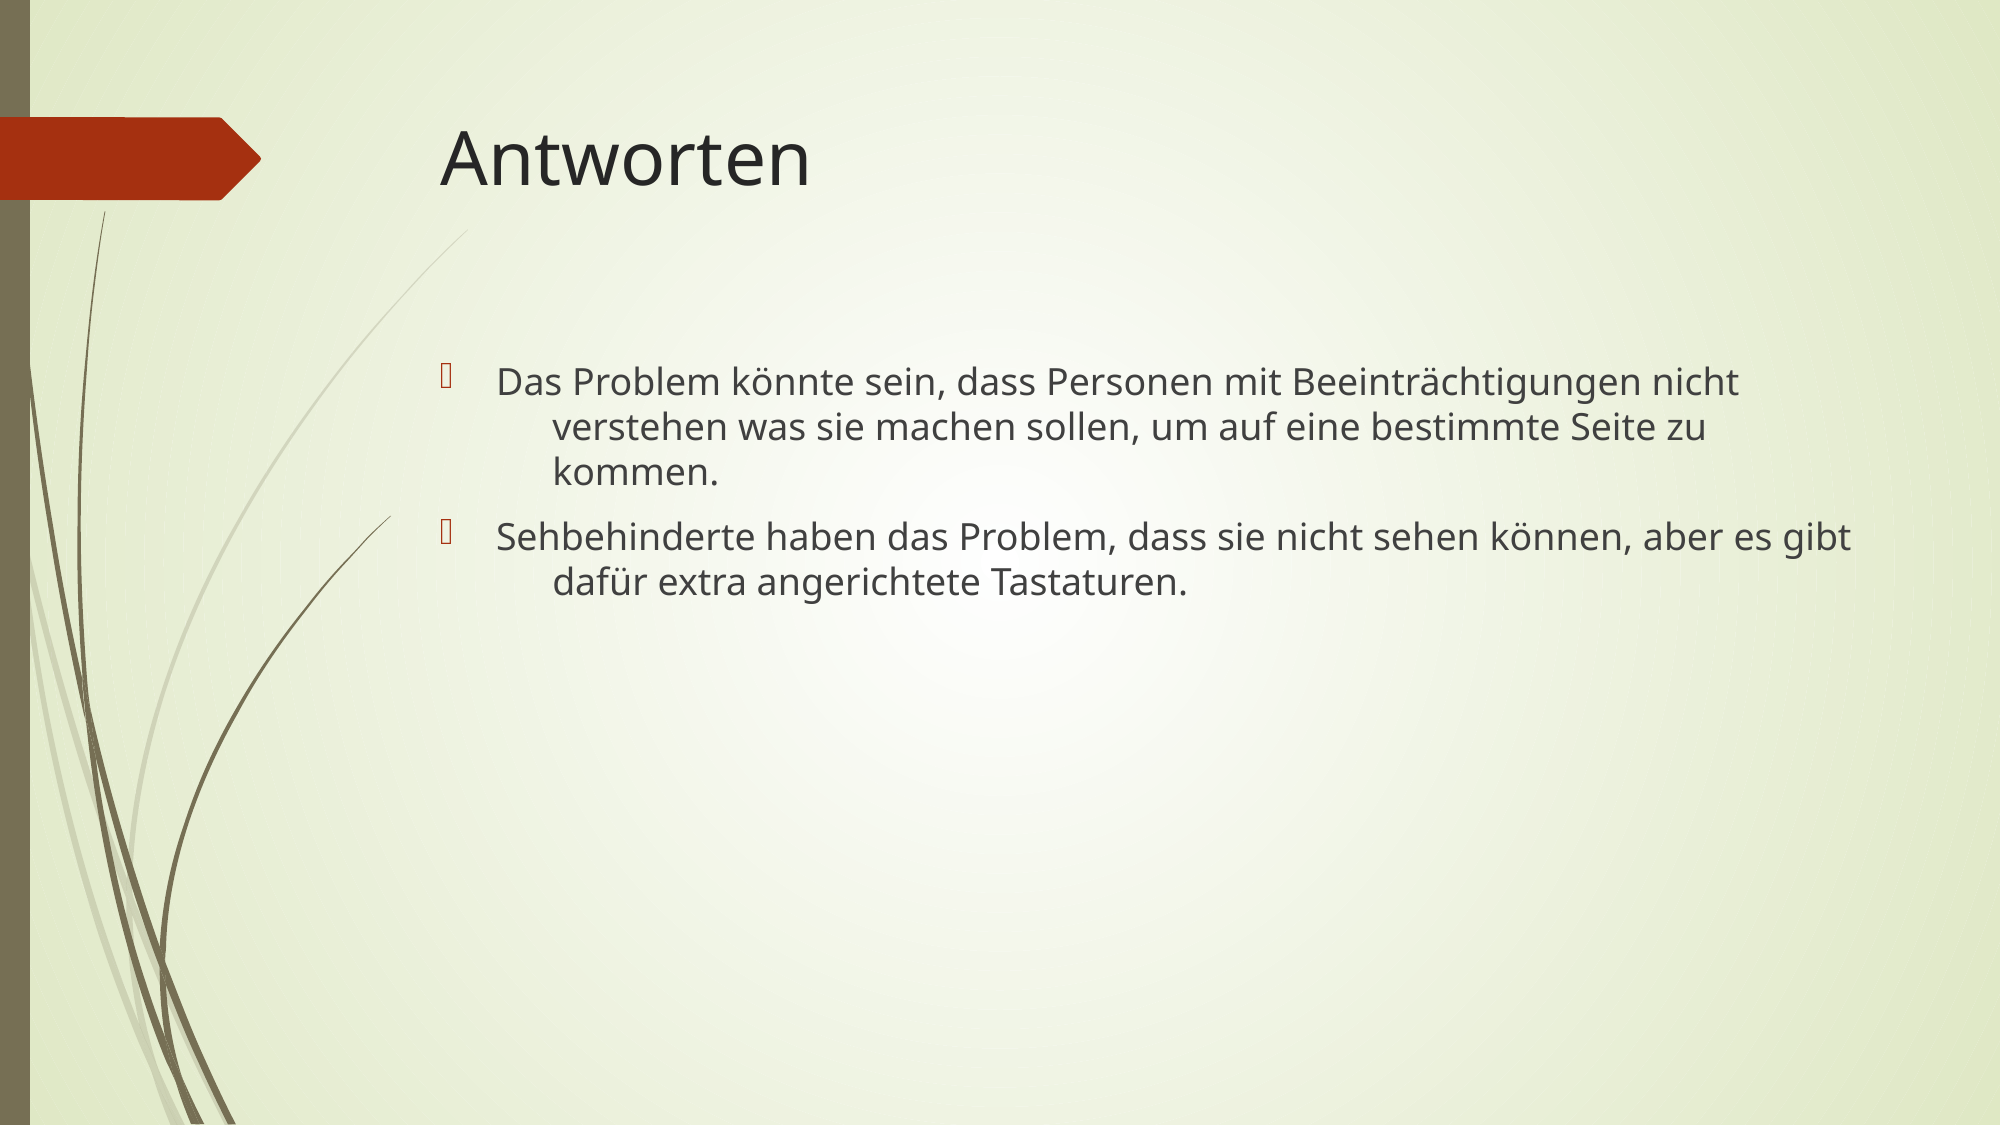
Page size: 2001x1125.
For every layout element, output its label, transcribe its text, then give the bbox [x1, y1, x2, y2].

title Antworten [425, 102, 1888, 313]
list Das Problem könnte sein, dass Personen mit Beeinträchtigungen nicht verstehen was sie machen sollen, um auf eine bestimmte Seite zu kommen. Sehbehinderte haben das Problem, dass sie nicht sehen können, aber es gibt dafür extra angerichtete Tastaturen. [424, 350, 1888, 970]
